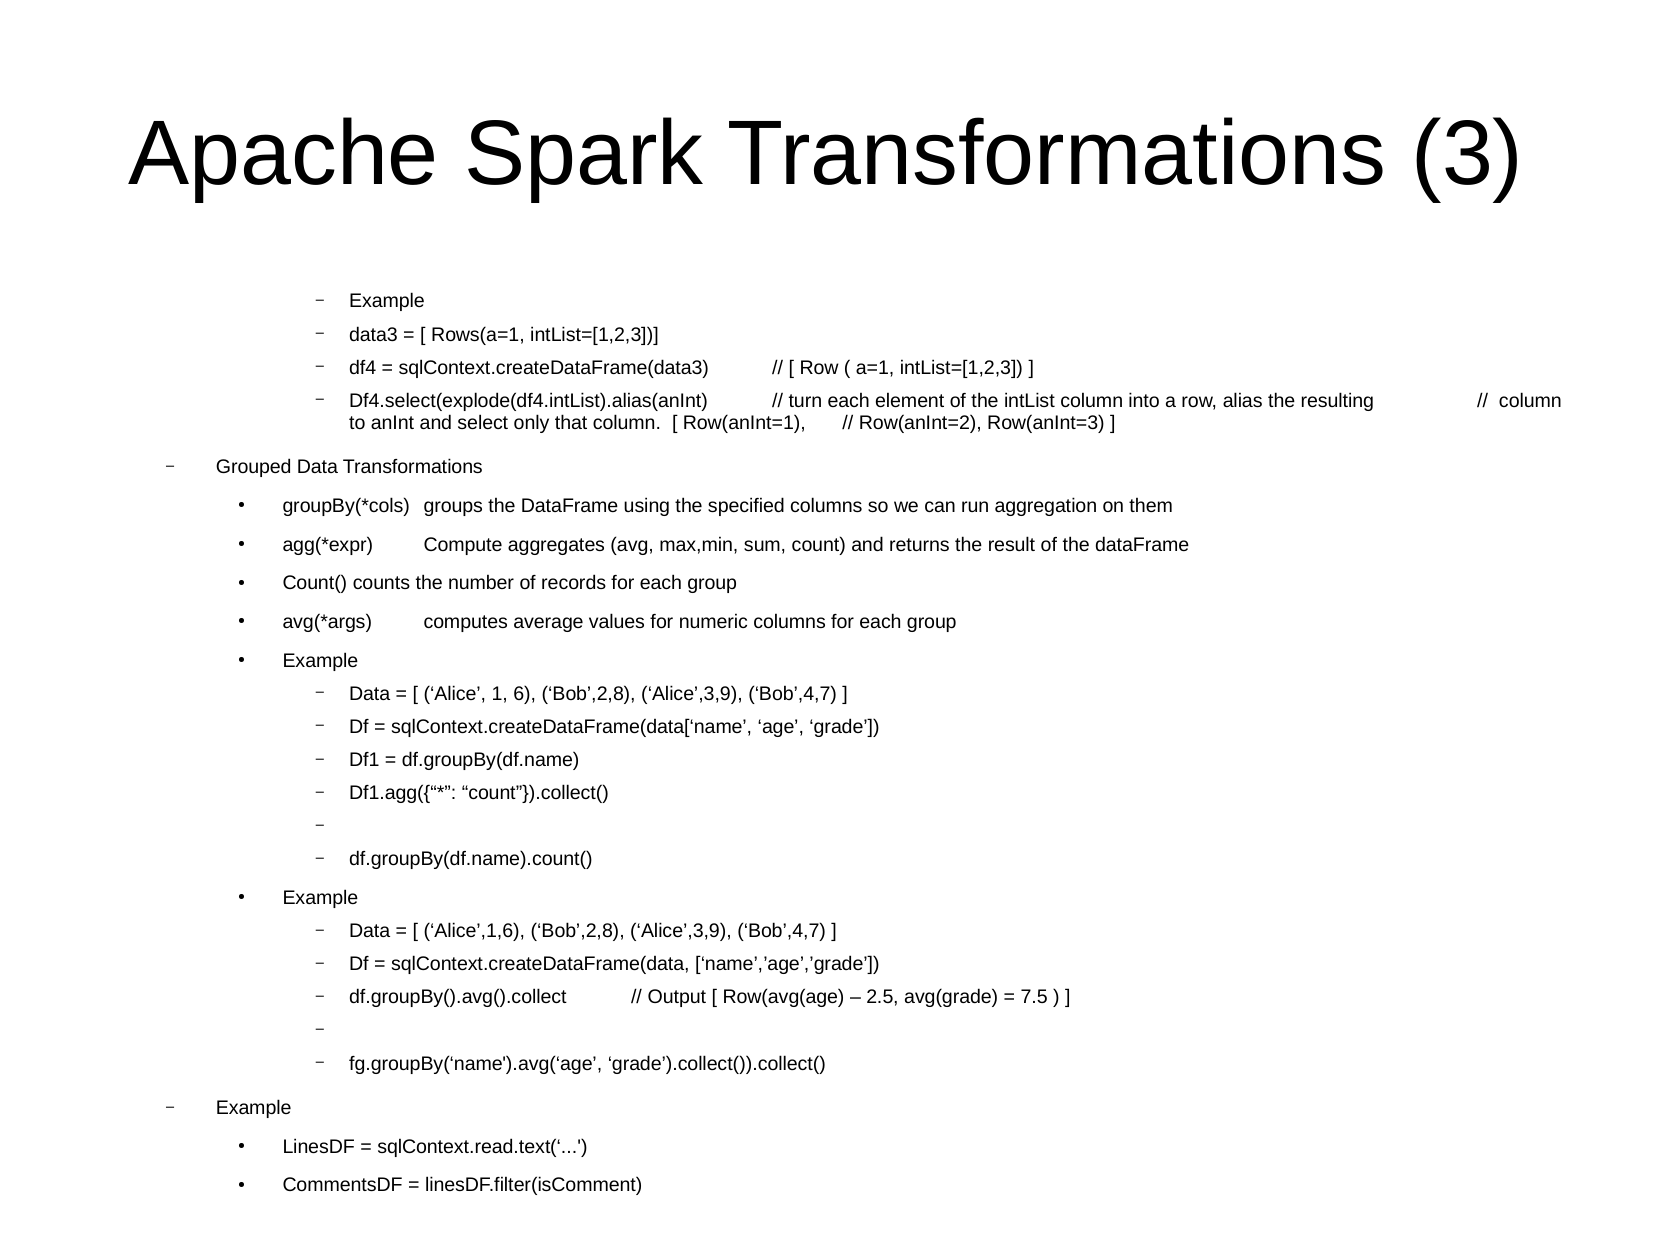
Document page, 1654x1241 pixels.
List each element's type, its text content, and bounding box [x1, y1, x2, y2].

title Apache Spark Transformations (3) [82, 49, 1571, 257]
list Example data3 = [ Rows(a=1, intList=[1,2,3])] df4 = sqlContext.createDataFrame(data3) // [ Row ( a=1, intList=[1,2,3]) ] Df4.select(explode(df4.intList).alias(anInt) // turn each element of the intList column into a row, alias the resulting // column to anInt and select only that column. [ Row(anInt=1), // Row(anInt=2), Row(anInt=3) ] Grouped Data Transformations groupBy(*cols) groups the DataFrame using the specified columns so we can run aggregation on them agg(*expr) Compute aggregates (avg, max,min, sum, count) and returns the result of the dataFrame Count() counts the number of records for each group avg(*args) computes average values for numeric columns for each group Example Data = [ (‘Alice’, 1, 6), (‘Bob’,2,8), (‘Alice’,3,9), (‘Bob’,4,7) ] Df = sqlContext.createDataFrame(data[‘name’, ‘age’, ‘grade’]) Df1 = df.groupBy(df.name) Df1.agg({“*”: “count”}).collect() df.groupBy(df.name).count() Example Data = [ (‘Alice’,1,6), (‘Bob’,2,8), (‘Alice’,3,9), (‘Bob’,4,7) ] Df = sqlContext.createDataFrame(data, [‘name’,’age’,’grade’]) df.groupBy().avg().collect // Output [ Row(avg(age) – 2.5, avg(grade) = 7.5 ) ] fg.groupBy(‘name').avg(‘age’, ‘grade’).collect()).collect() Example LinesDF = sqlContext.read.text(‘...') CommentsDF = linesDF.filter(isComment) [82, 290, 1571, 1201]
